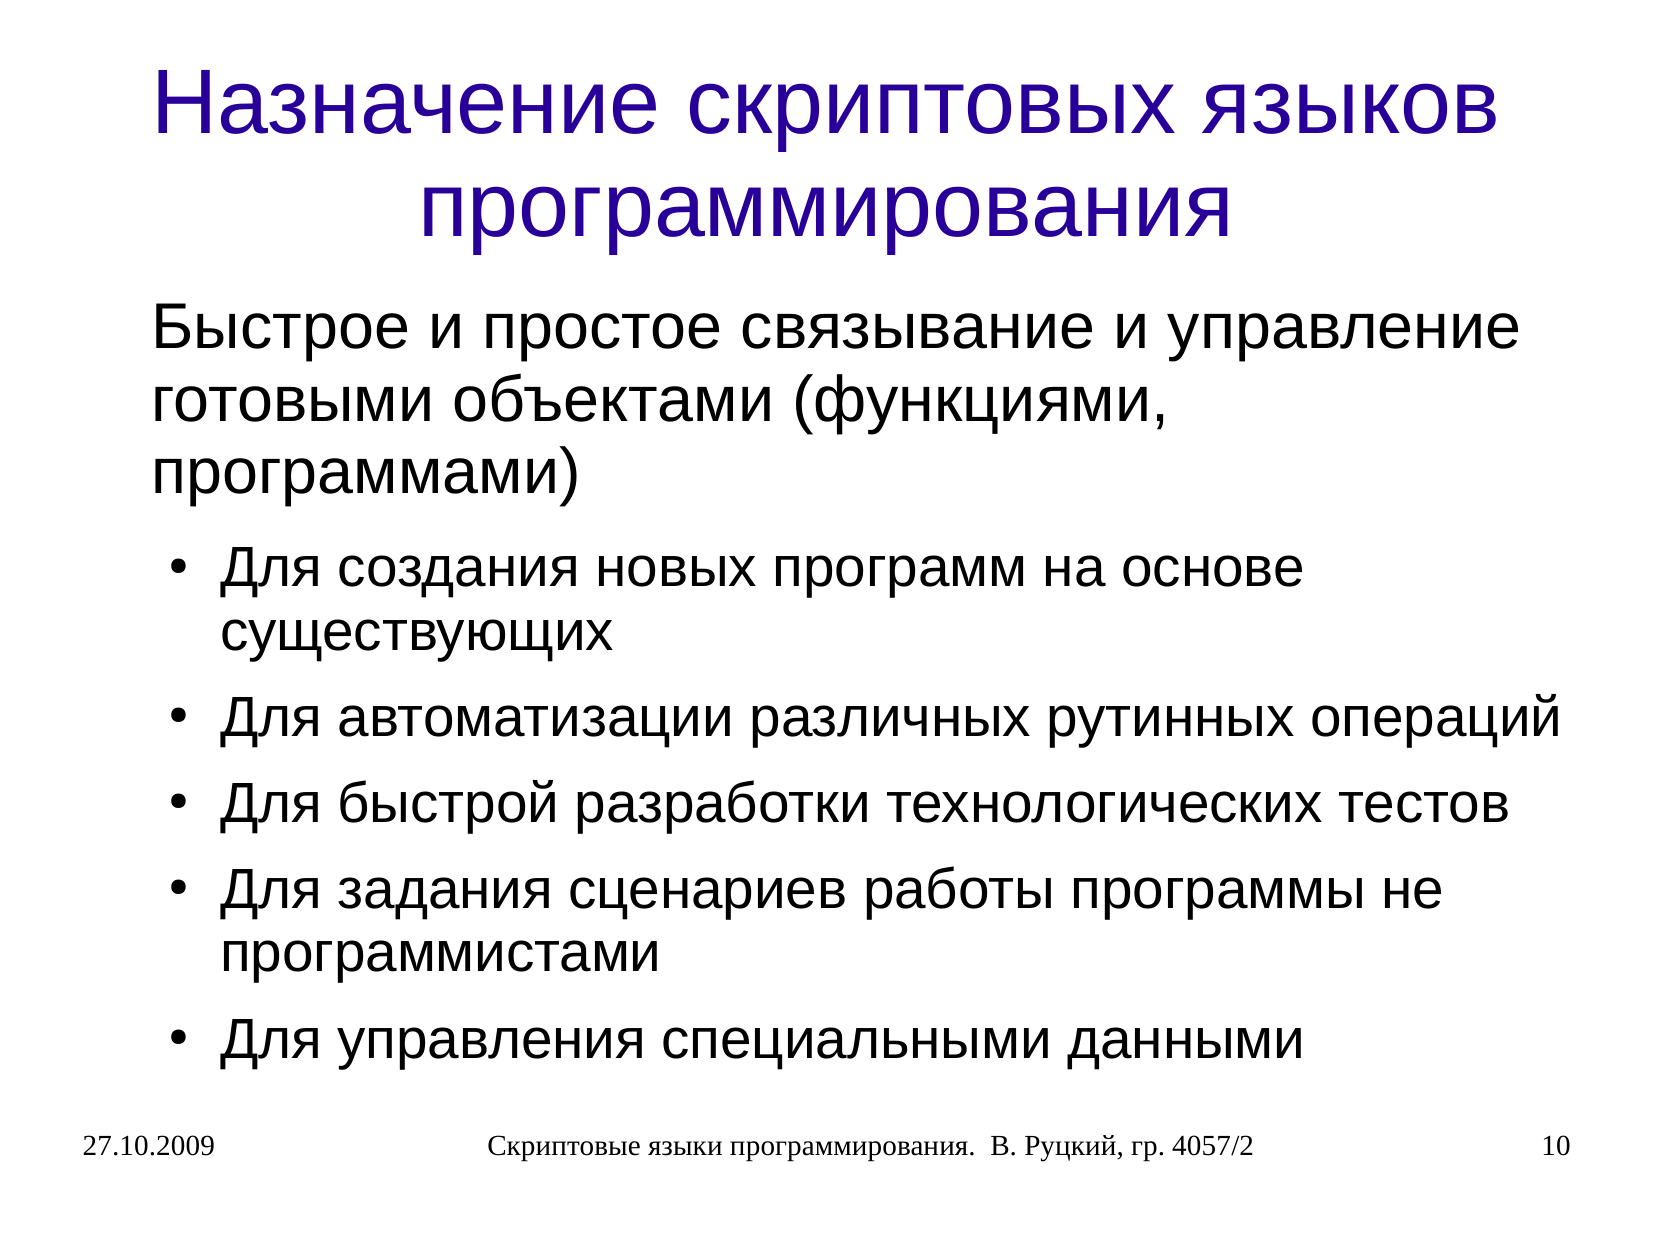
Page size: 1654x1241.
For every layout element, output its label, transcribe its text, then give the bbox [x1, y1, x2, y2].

title Назначение скриптовых языков программирования [82, 50, 1571, 256]
list Быстрое и простое связывание и управление готовыми объектами (функциями, программами) Для создания новых программ на основе существующих Для автоматизации различных рутинных операций Для быстрой разработки технологических тестов Для задания сценариев работы программы не программистами Для управления специальными данными [82, 290, 1571, 1109]
